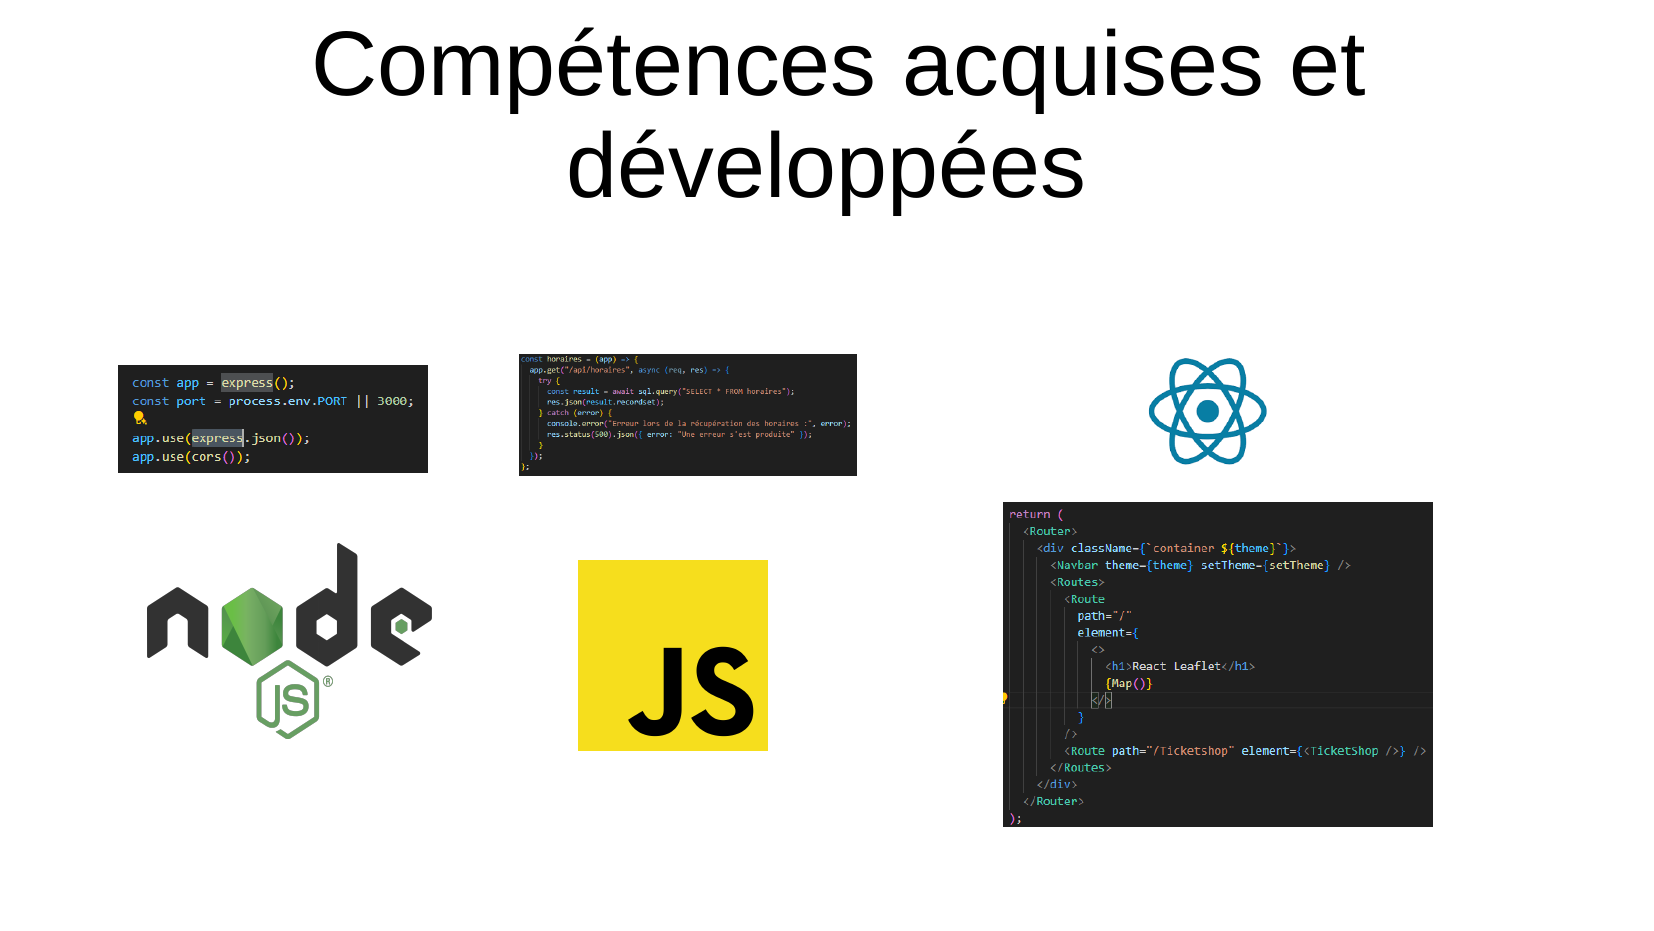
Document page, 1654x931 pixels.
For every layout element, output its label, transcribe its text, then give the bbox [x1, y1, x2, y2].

picture [1003, 502, 1433, 827]
picture [1145, 354, 1270, 468]
picture [519, 354, 857, 476]
picture [147, 543, 432, 739]
title Compétences acquises et développées [82, 12, 1571, 218]
picture [118, 365, 428, 473]
picture [578, 560, 768, 751]
